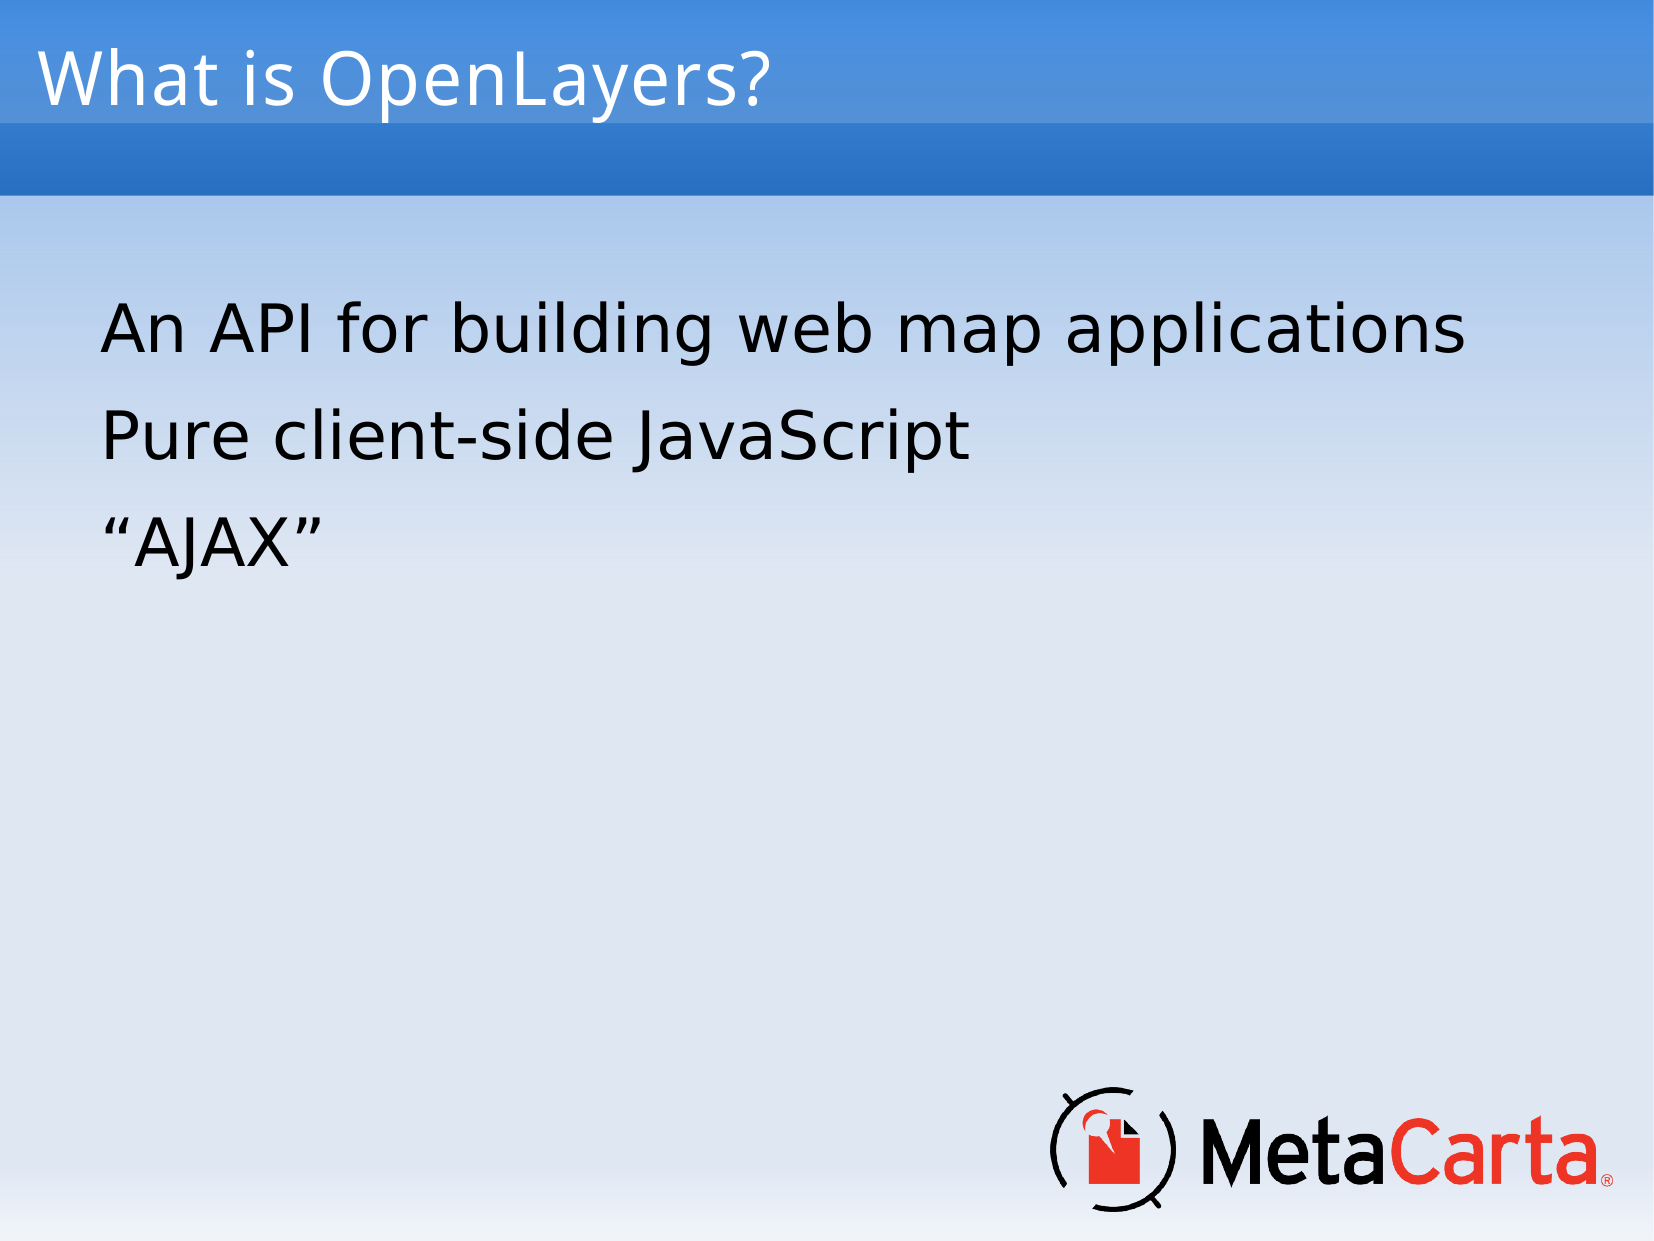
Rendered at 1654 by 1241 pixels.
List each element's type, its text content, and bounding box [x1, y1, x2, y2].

title What is OpenLayers? [37, 2, 1463, 151]
list An API for building web map applications Pure client-side JavaScript “AJAX” [82, 290, 1571, 1109]
picture [0, 0, 1654, 1241]
